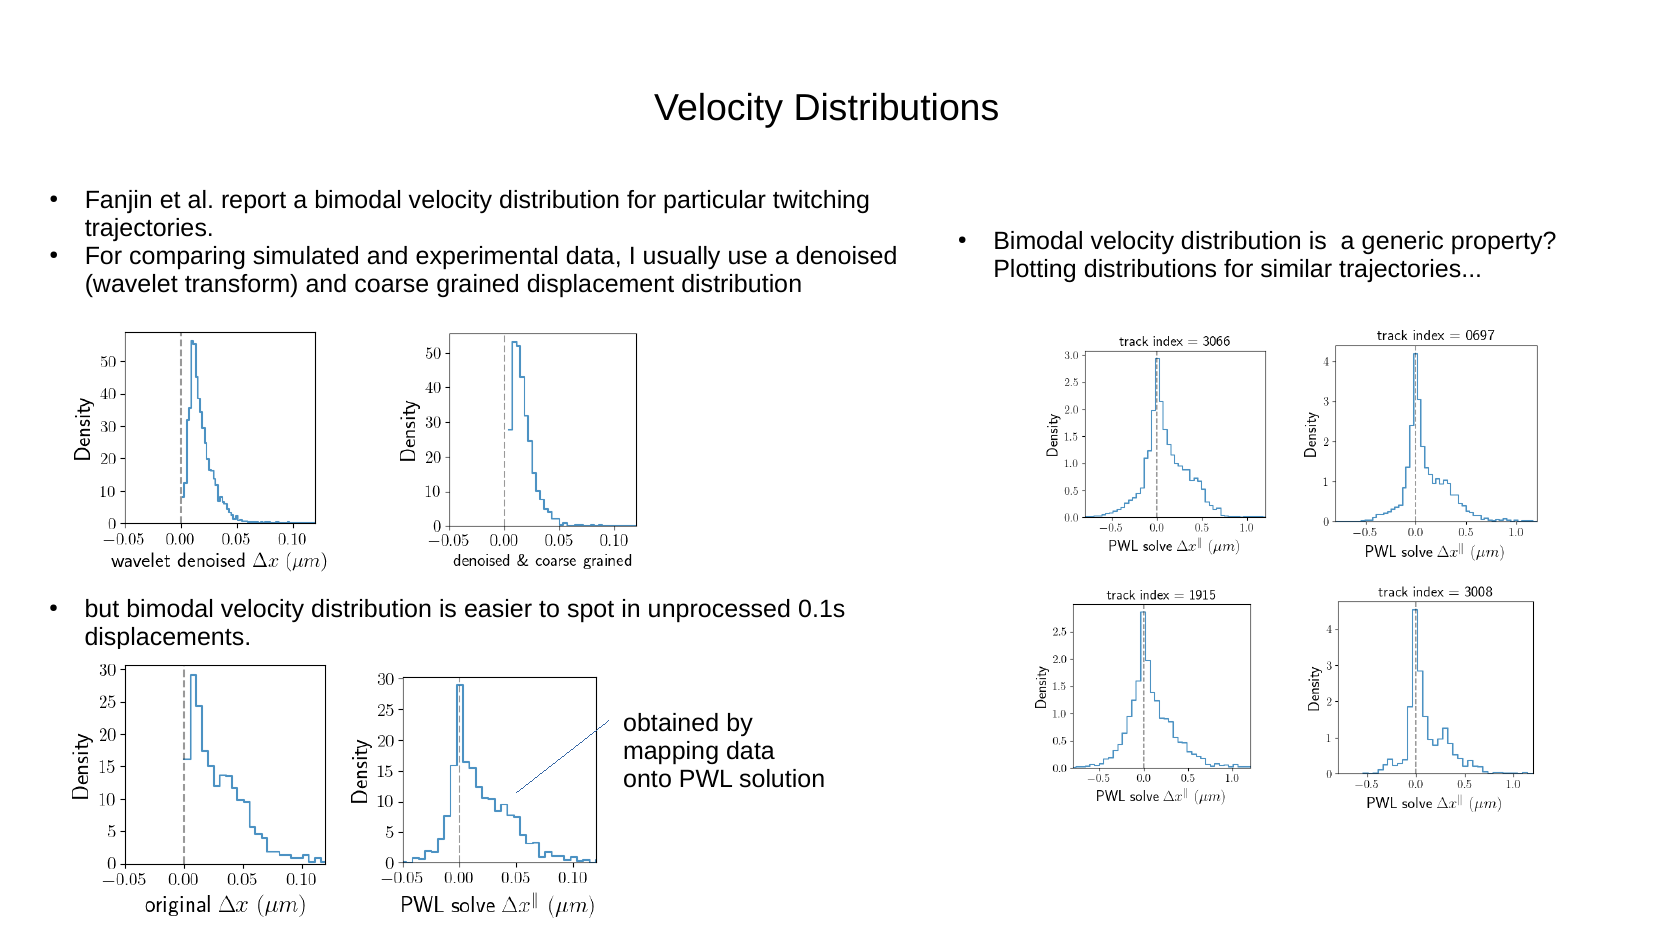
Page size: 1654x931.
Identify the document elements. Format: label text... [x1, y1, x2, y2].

picture [61, 318, 328, 585]
picture [1023, 577, 1263, 817]
picture [1034, 323, 1278, 567]
text_box Bimodal velocity distribution is a generic property? Plotting distributions for similar trajectories... [943, 219, 1633, 375]
text_box obtained by mapping data onto PWL solution [608, 701, 842, 801]
picture [58, 649, 609, 931]
picture [387, 320, 649, 582]
title Velocity Distributions [82, 45, 1571, 170]
text_box Fanjin et al. report a bimodal velocity distribution for particular twitching trajectories. For comparing simulated and experimental data, I usually use a denoised (wavelet transform) and coarse grained displacement distribution [34, 178, 944, 334]
text_box but bimodal velocity distribution is easier to spot in unprocessed 0.1s displacements. [34, 587, 943, 742]
picture [1291, 316, 1550, 825]
